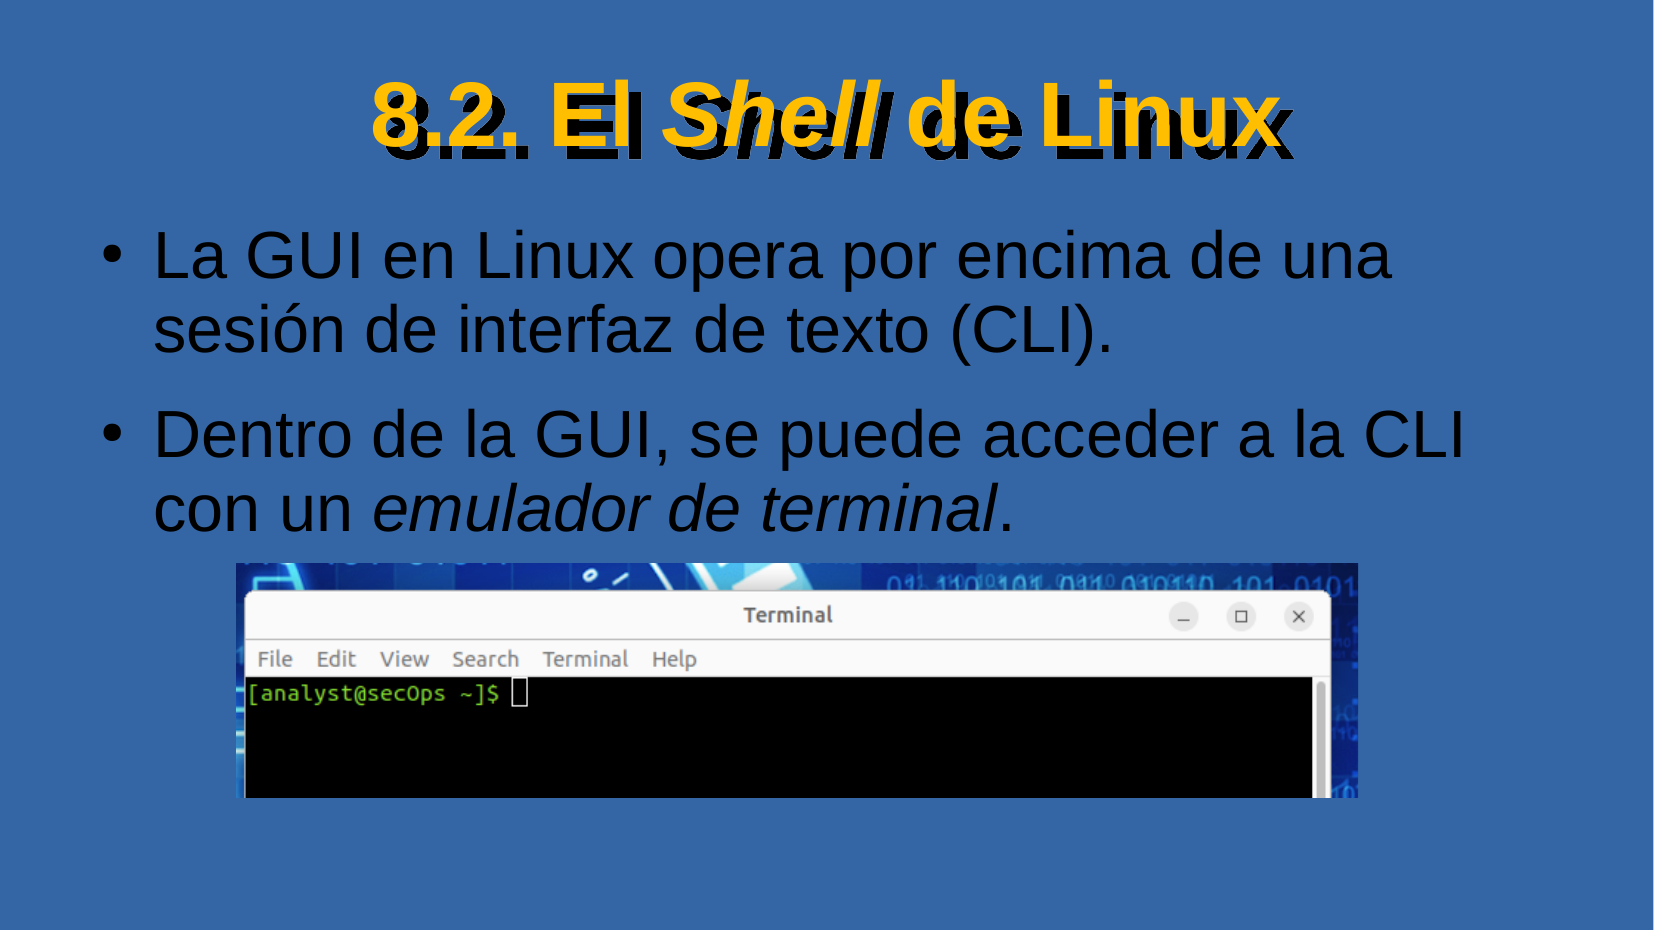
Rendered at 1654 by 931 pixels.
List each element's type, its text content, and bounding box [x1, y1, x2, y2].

list La GUI en Linux opera por encima de una sesión de interfaz de texto (CLI). Dentro de la GUI, se puede acceder a la CLI con un emulador de terminal. [82, 217, 1571, 758]
picture [236, 563, 1359, 798]
title 8.2. El Shell de Linux [82, 37, 1571, 193]
